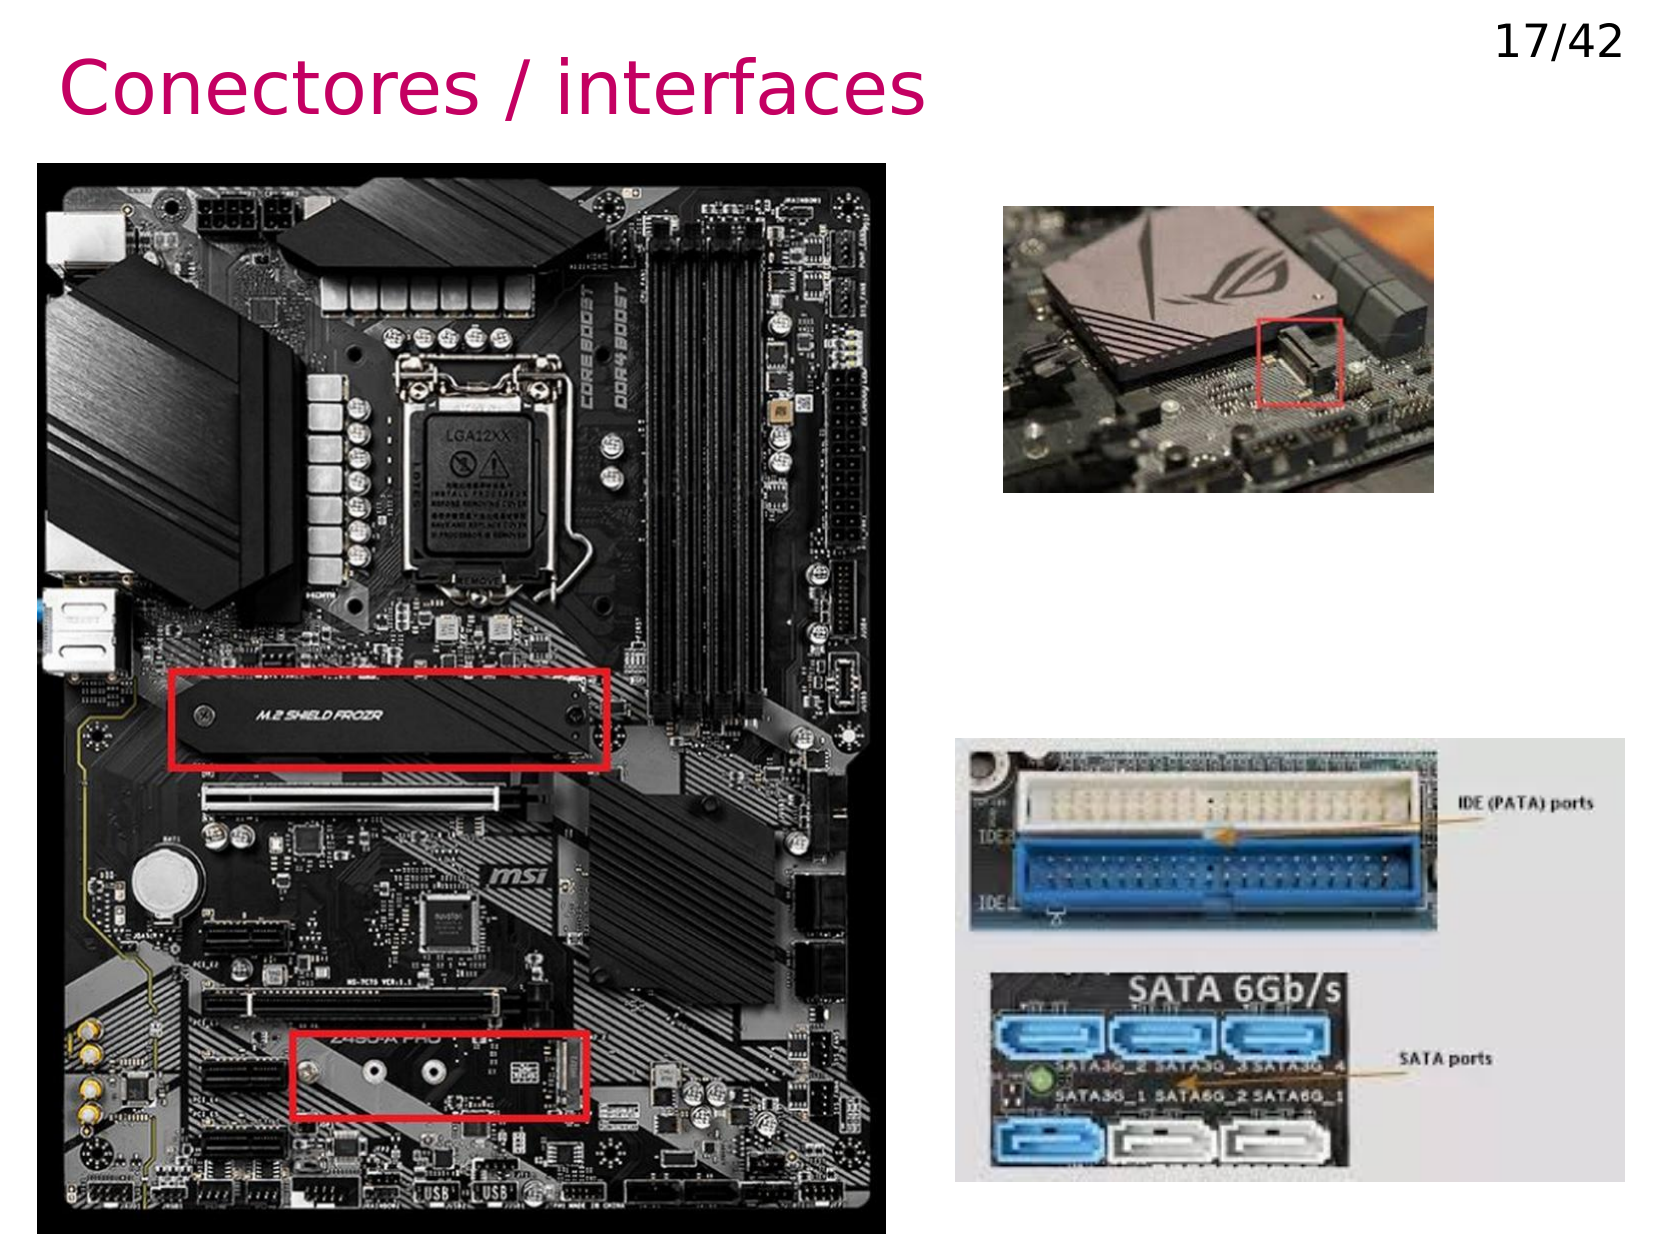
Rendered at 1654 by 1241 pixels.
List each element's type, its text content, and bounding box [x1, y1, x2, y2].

picture [37, 163, 886, 1234]
picture [955, 738, 1625, 1182]
title Conectores / interfaces [59, 29, 1625, 148]
picture [1003, 206, 1434, 493]
